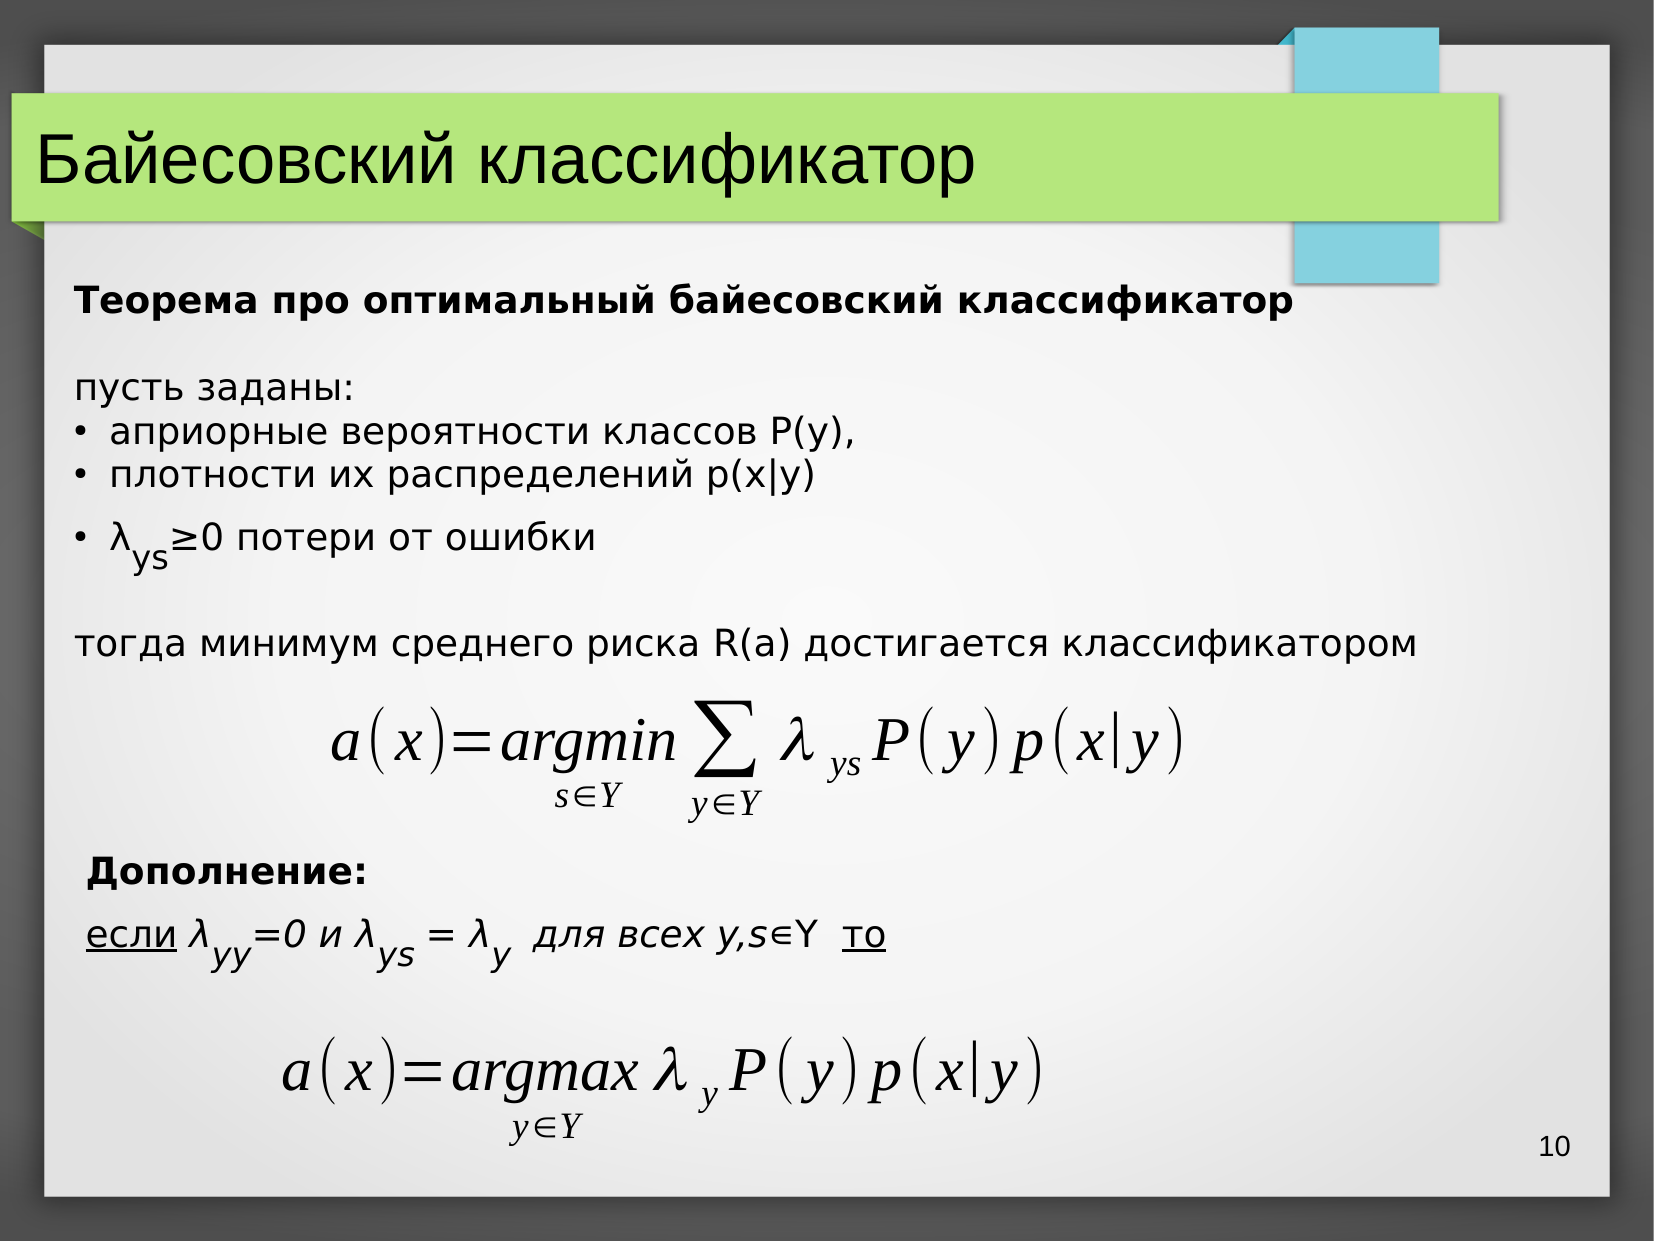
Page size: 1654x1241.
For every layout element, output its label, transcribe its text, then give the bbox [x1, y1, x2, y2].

text_box Теорема про оптимальный байесовский классификатор пусть заданы: априорные вероятности классов P(y), плотности их распределений p(x|y) λys≥0 потери от ошибки тогда минимум среднего риска R(a) достигается классификатором [59, 271, 1607, 686]
picture [0, 0, 1654, 1241]
chart [274, 1034, 1052, 1146]
text_box Дополнение: если λyy=0 и λys = λy для всех y,s∊Y то [70, 842, 914, 1004]
chart [323, 696, 1193, 824]
title Байесовский классификатор [35, 118, 1489, 199]
